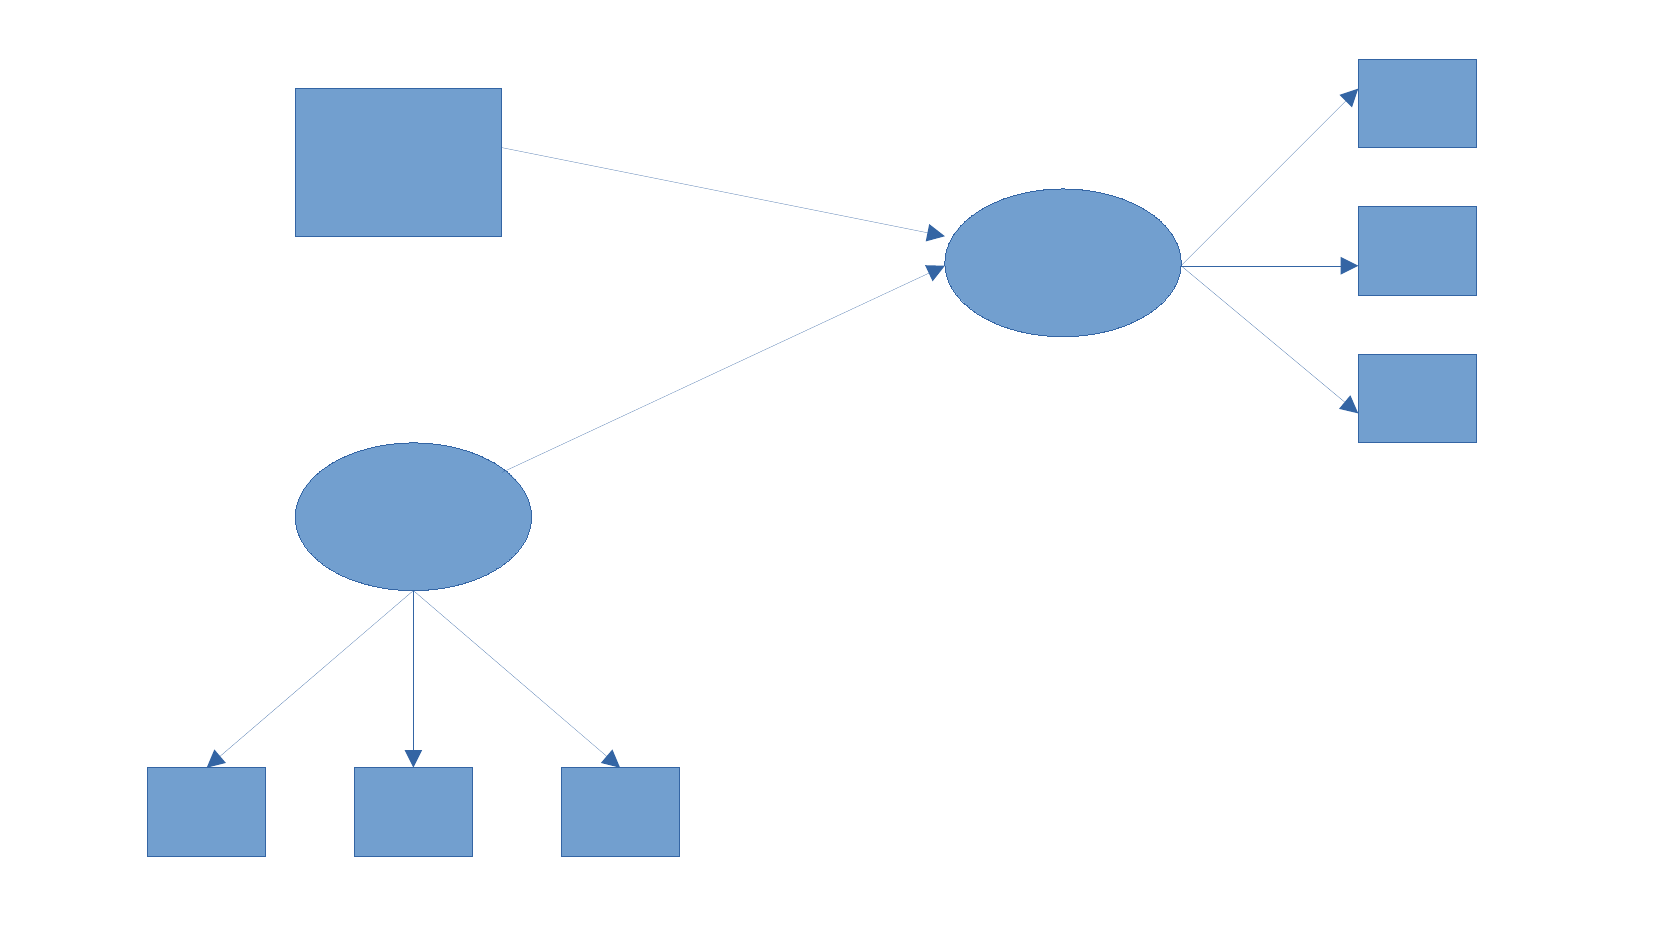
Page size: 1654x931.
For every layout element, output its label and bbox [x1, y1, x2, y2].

text_box [147, 767, 266, 857]
text_box [1358, 354, 1477, 443]
text_box [295, 88, 502, 237]
text_box [1358, 59, 1477, 148]
text_box [561, 767, 680, 857]
text_box [1358, 206, 1477, 296]
text_box [944, 188, 1182, 337]
text_box [295, 442, 532, 591]
text_box [354, 767, 473, 857]
